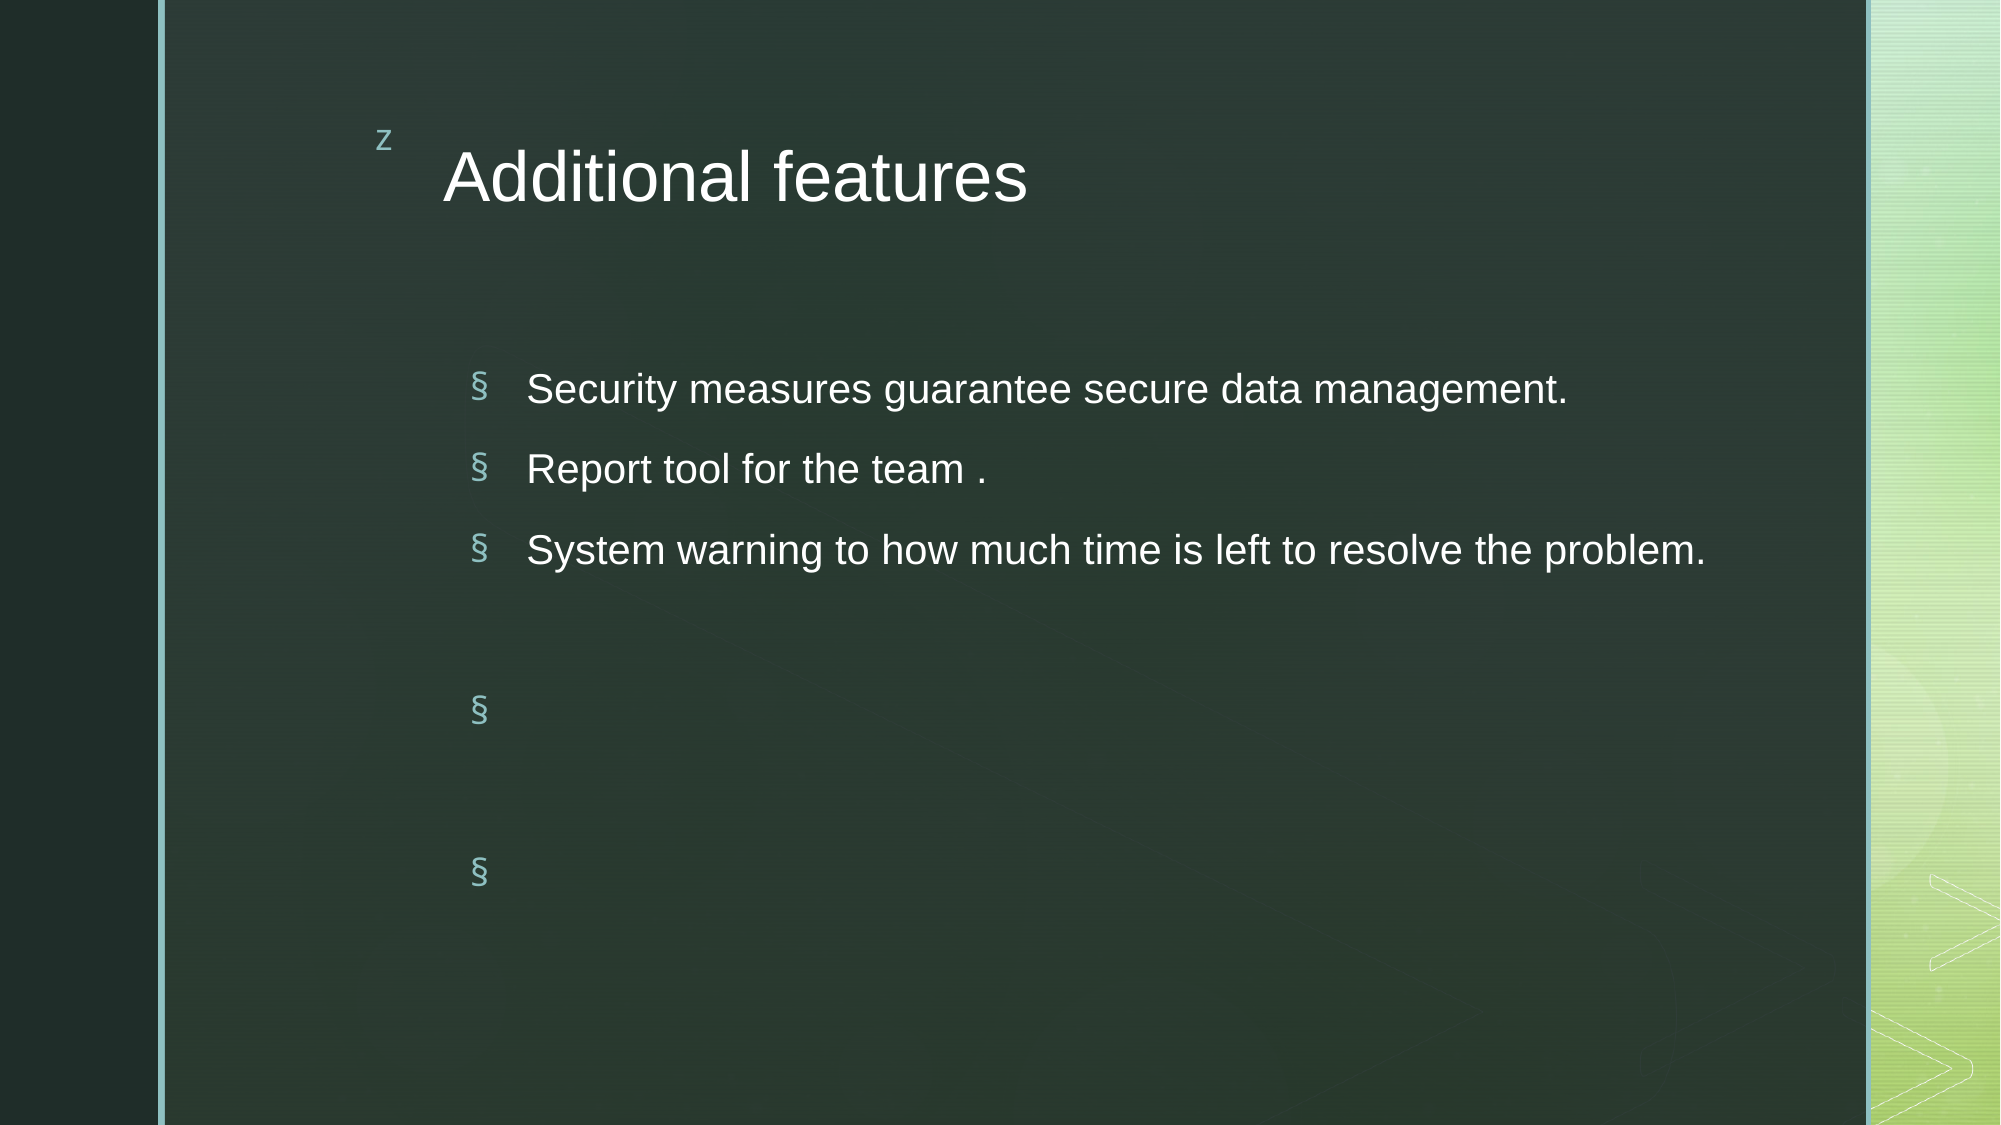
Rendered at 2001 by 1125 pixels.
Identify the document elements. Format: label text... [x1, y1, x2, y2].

list Security measures guarantee secure data management. Report tool for the team . System warning to how much time is left to resolve the problem. [454, 336, 1734, 993]
title Additional features [428, 132, 1734, 310]
